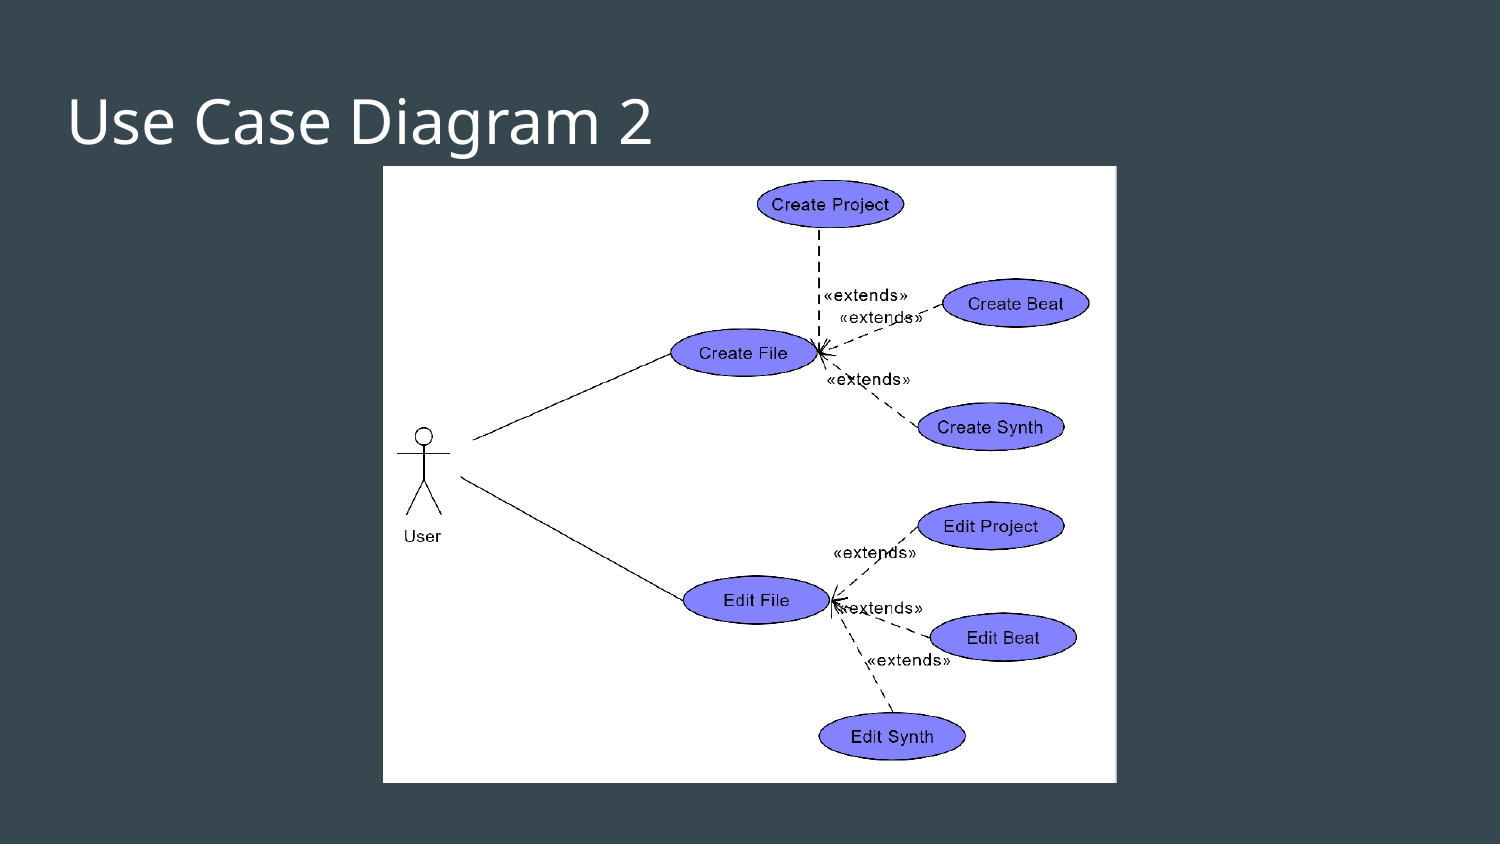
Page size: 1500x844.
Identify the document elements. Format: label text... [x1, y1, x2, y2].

picture [383, 166, 1117, 783]
title Use Case Diagram 2 [51, 72, 1449, 167]
